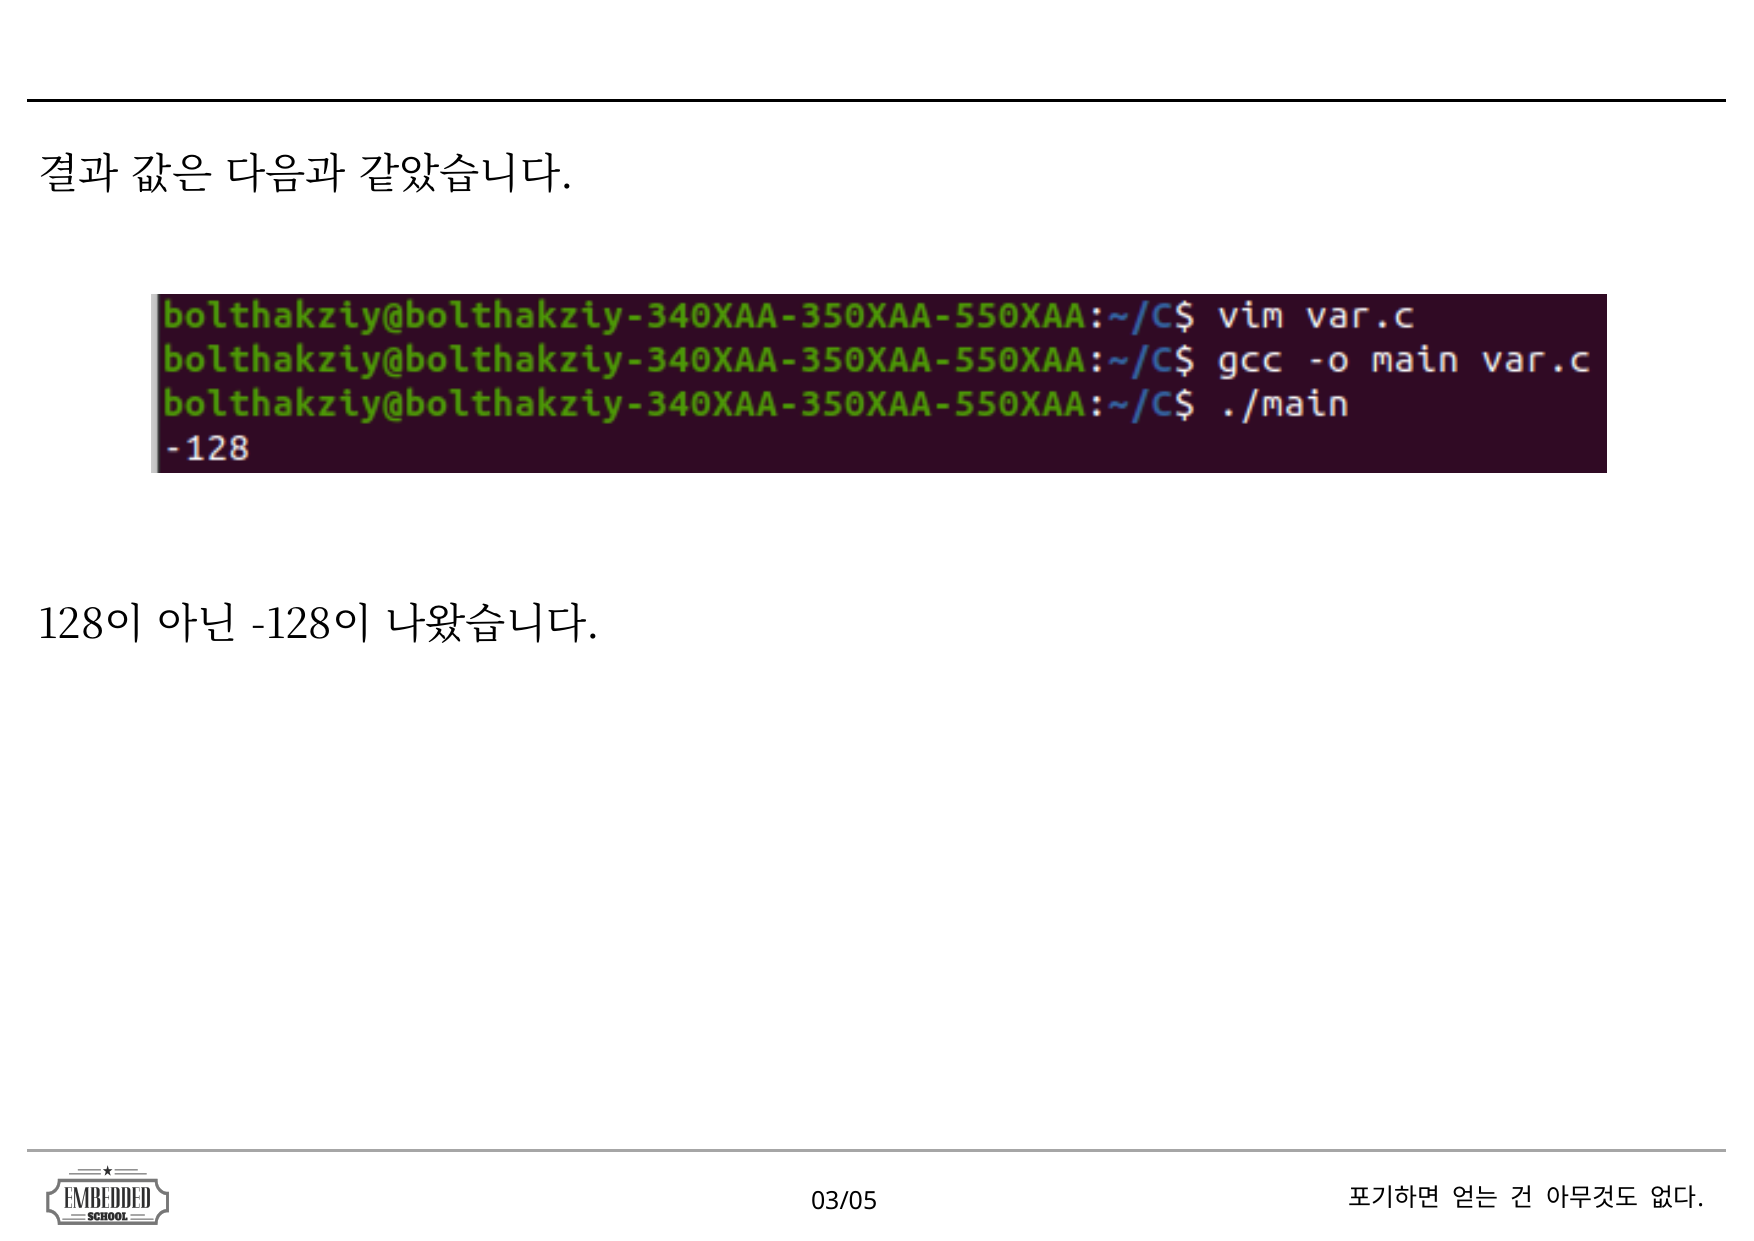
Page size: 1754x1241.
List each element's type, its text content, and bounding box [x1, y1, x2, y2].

text_box 03/05 [765, 1177, 923, 1223]
text_box 결과 값은 다음과 같았습니다. 128이 아닌 -128이 나왔습니다. [23, 139, 1725, 655]
picture [27, 1164, 188, 1231]
picture [151, 294, 1607, 473]
